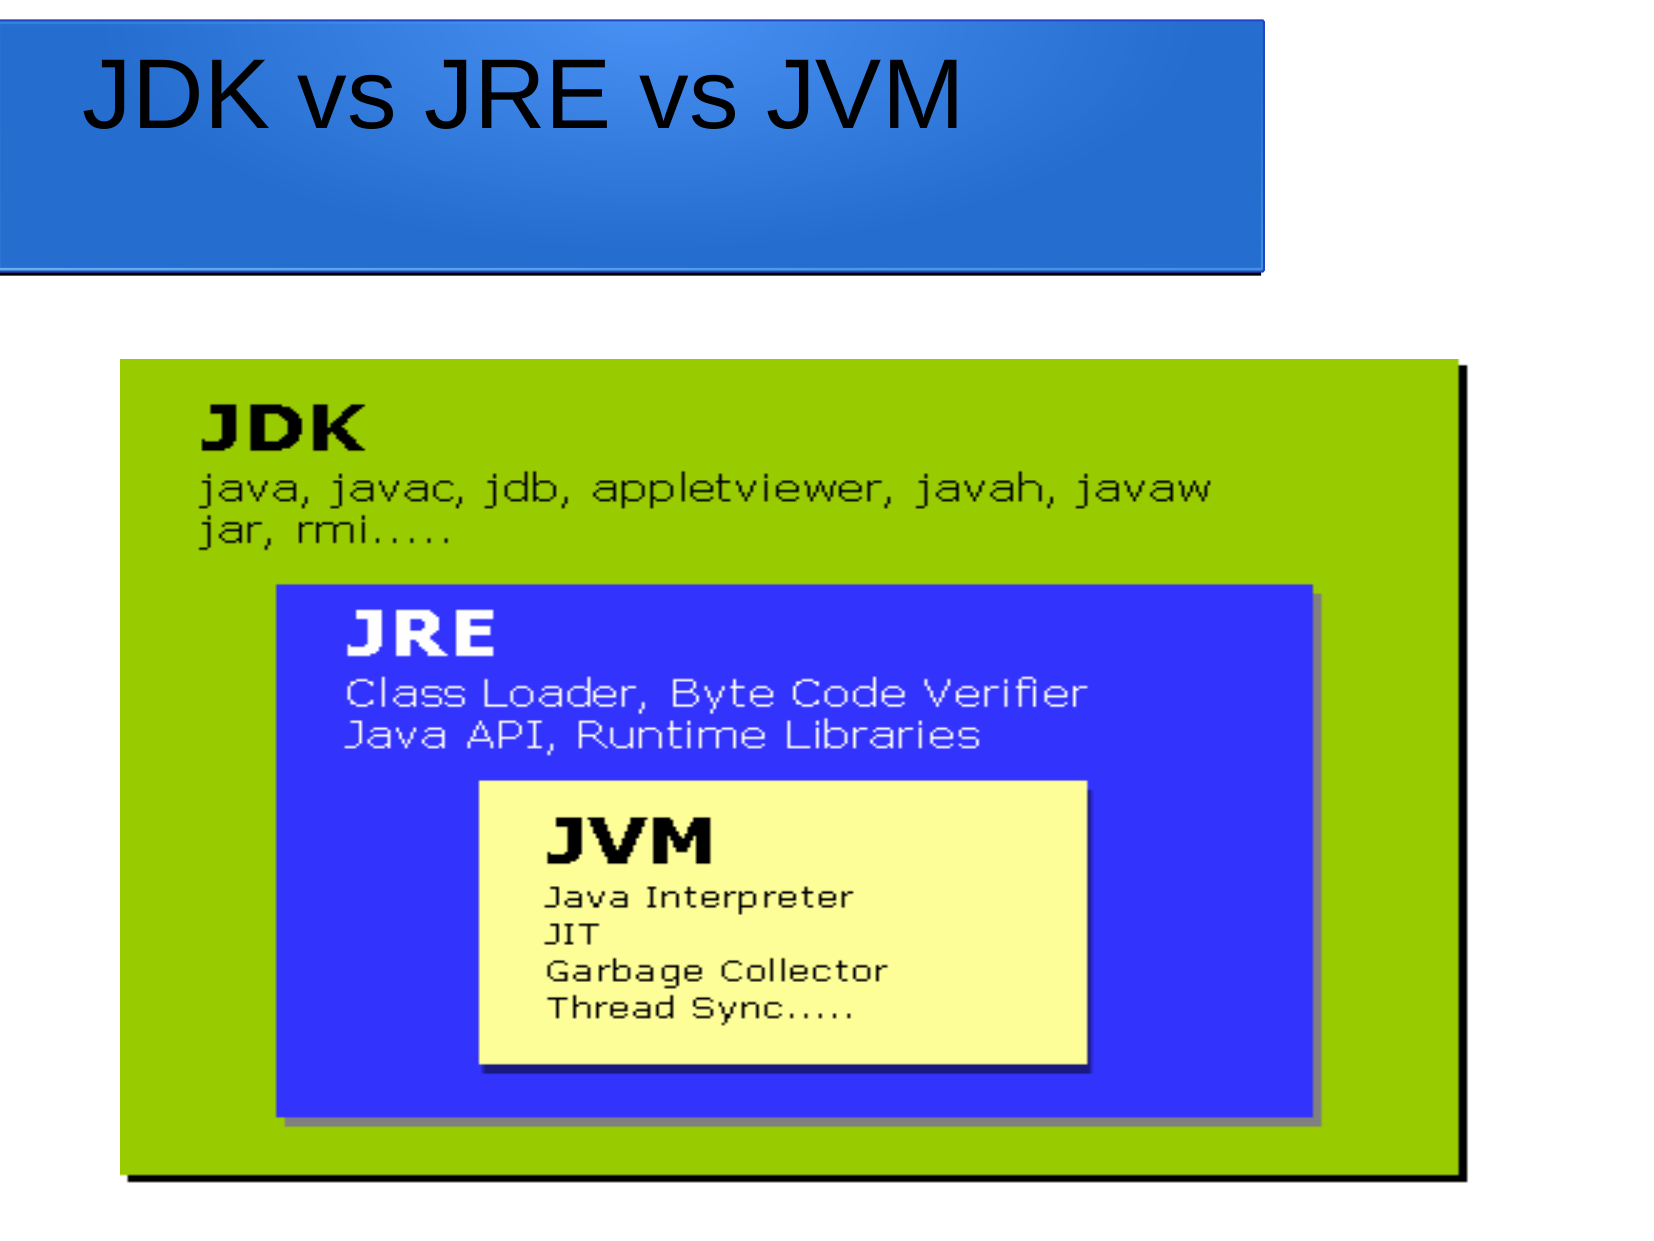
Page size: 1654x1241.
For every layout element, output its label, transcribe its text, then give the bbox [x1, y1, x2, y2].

picture [120, 359, 1471, 1186]
title JDK vs JRE vs JVM [82, 38, 1235, 261]
